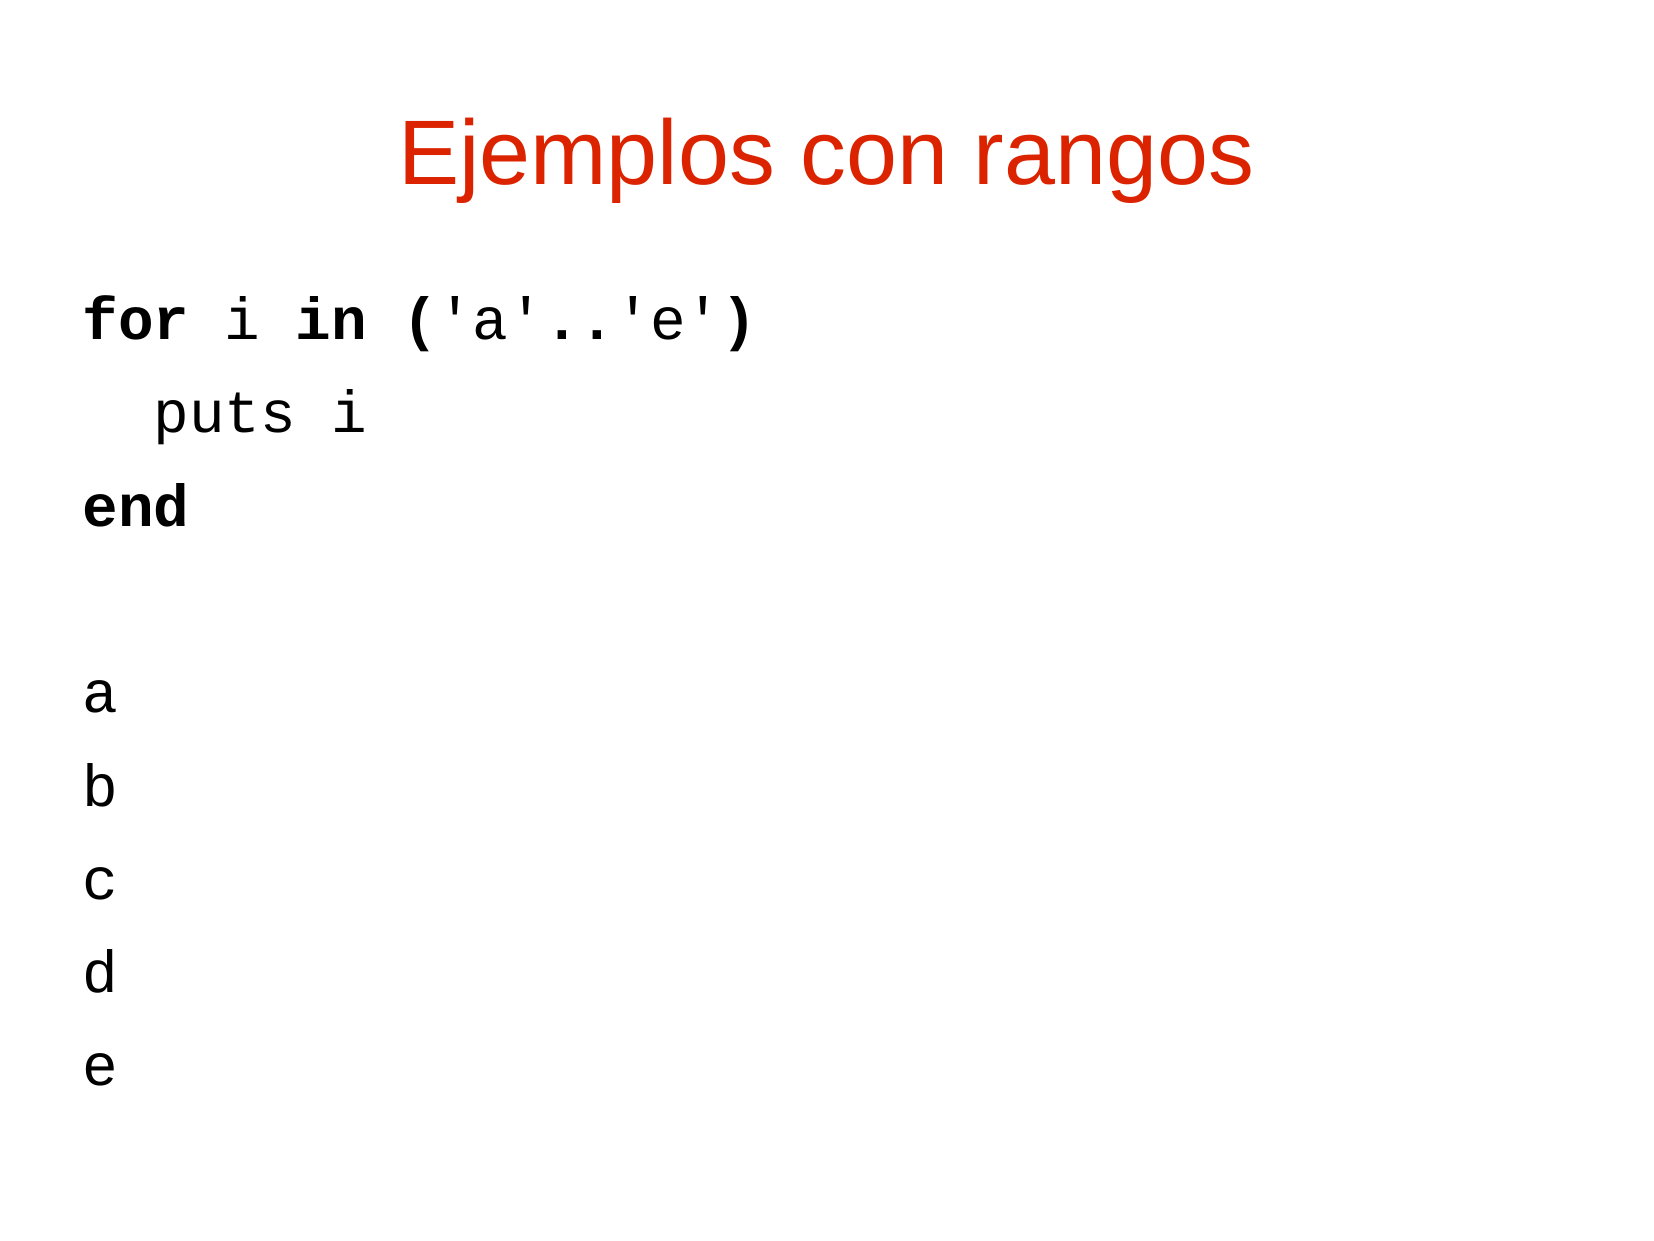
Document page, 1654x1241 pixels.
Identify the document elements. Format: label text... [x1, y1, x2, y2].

list for i in ('a'..'e') puts i end a b c d e [82, 290, 1571, 1109]
title Ejemplos con rangos [82, 49, 1571, 257]
